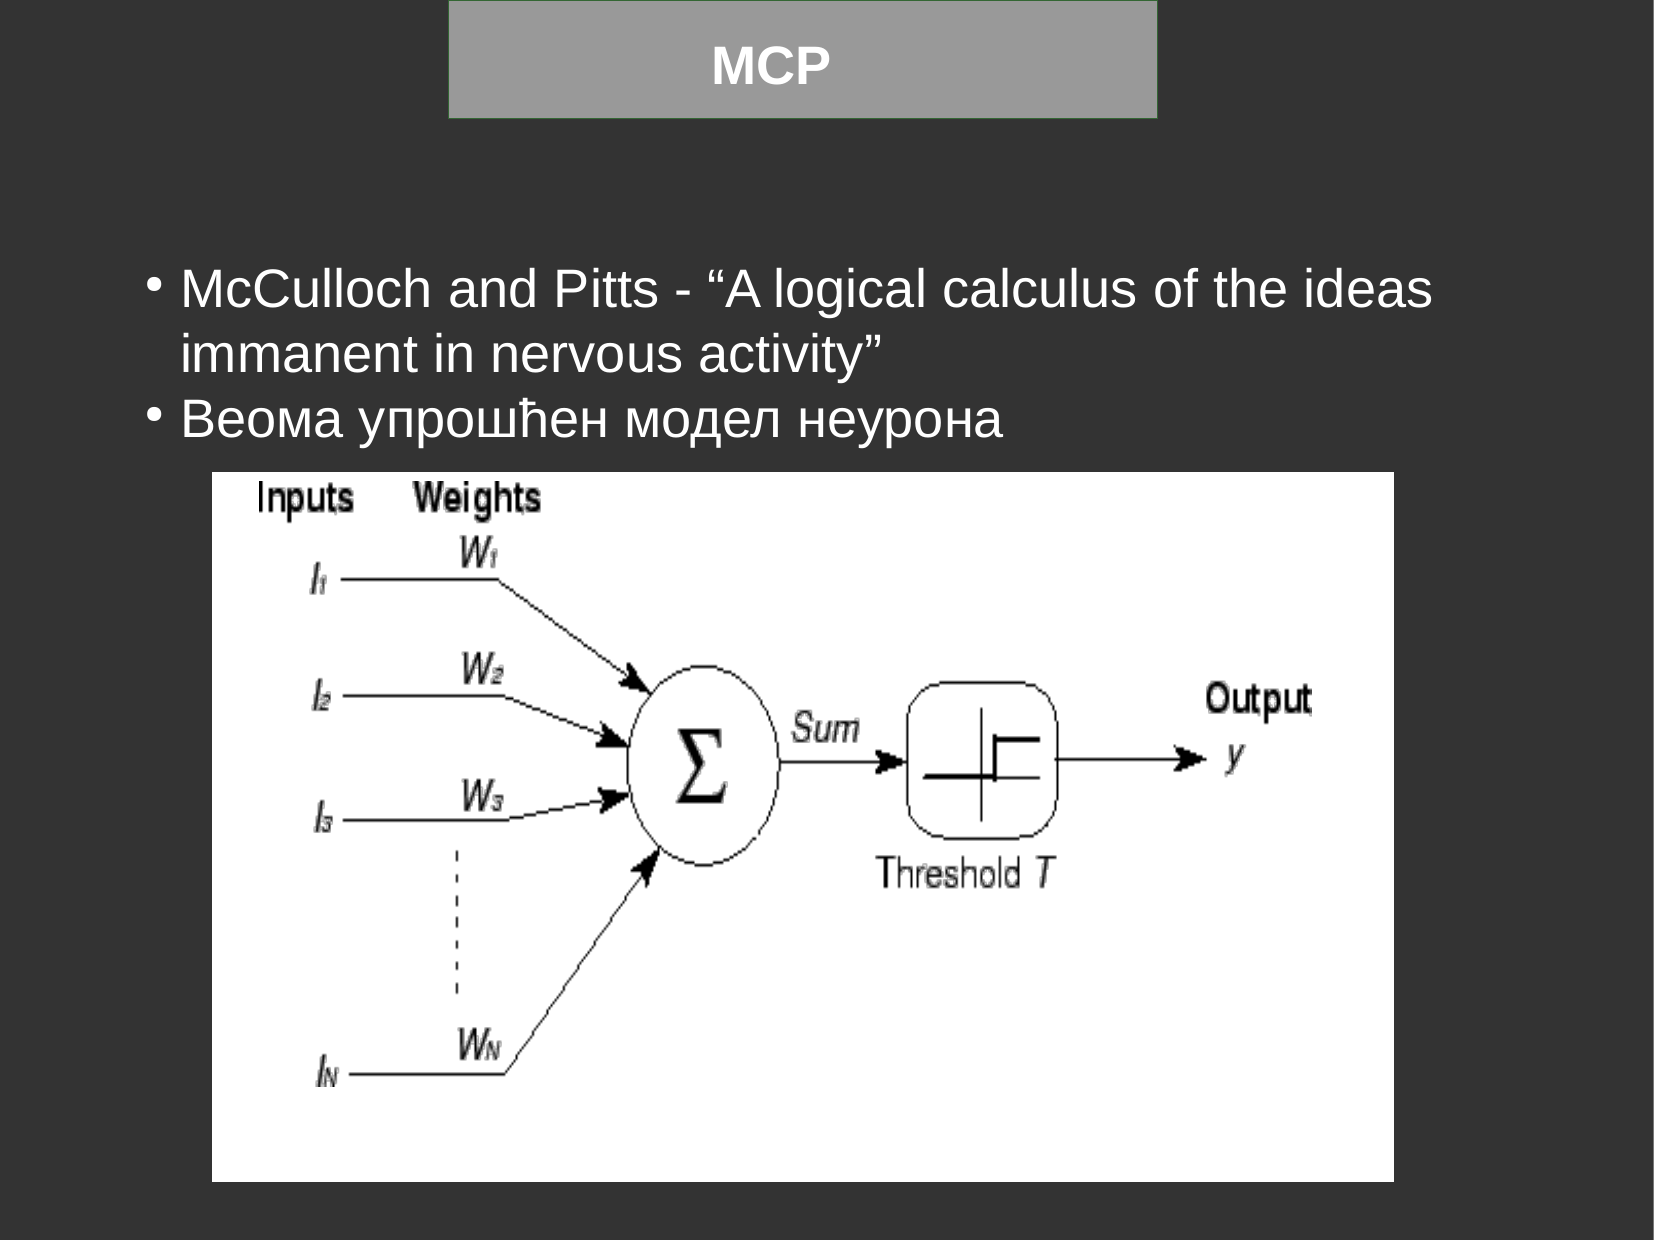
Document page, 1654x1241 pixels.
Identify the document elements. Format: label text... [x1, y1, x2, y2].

picture [259, 481, 1312, 1087]
text_box [212, 683, 1394, 1182]
text_box McCulloch and Pitts - “A logical calculus of the ideas immanent in nervous activity” Веома упрошћен модел неурона [129, 200, 1571, 683]
text_box [448, 0, 1158, 119]
